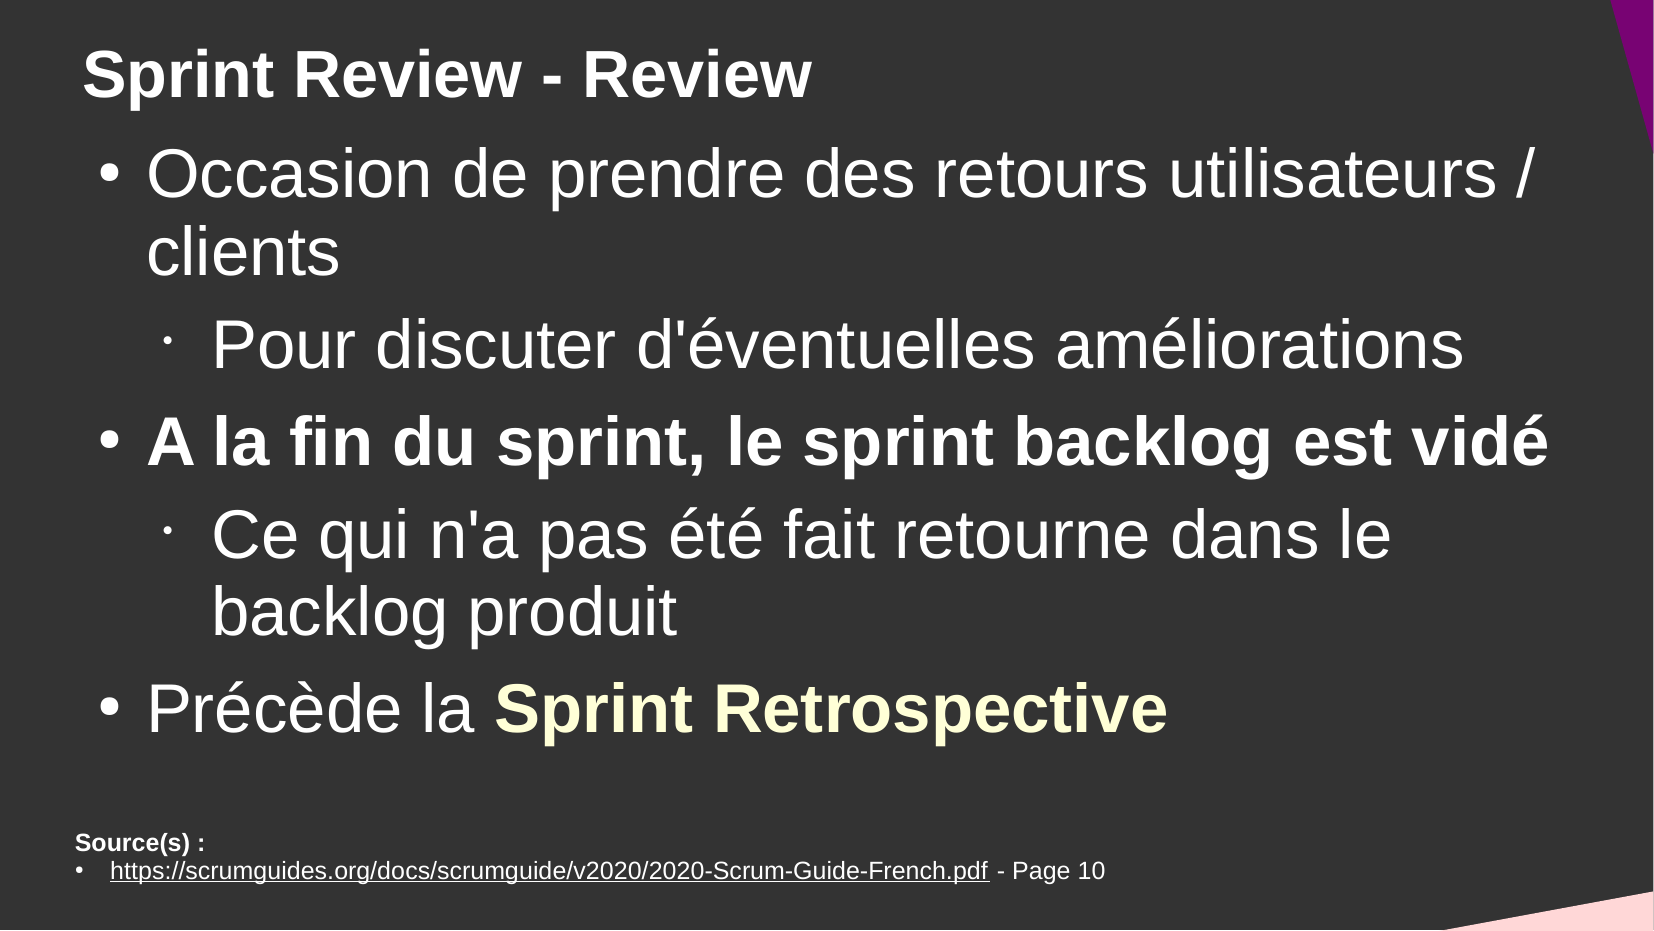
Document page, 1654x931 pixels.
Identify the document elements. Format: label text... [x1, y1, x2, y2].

list Occasion de prendre des retours utilisateurs / clients Pour discuter d'éventuelles améliorations A la fin du sprint, le sprint backlog est vidé Ce qui n'a pas été fait retourne dans le backlog produit Précède la Sprint Retrospective [80, 135, 1620, 756]
title Sprint Review - Review [82, 37, 1571, 122]
text_box [1438, 891, 1654, 931]
text_box Source(s) : https://scrumguides.org/docs/scrumguide/v2020/2020-Scrum-Guide-French.pdf - Page 10 [60, 821, 1546, 921]
text_box [1610, 0, 1654, 156]
